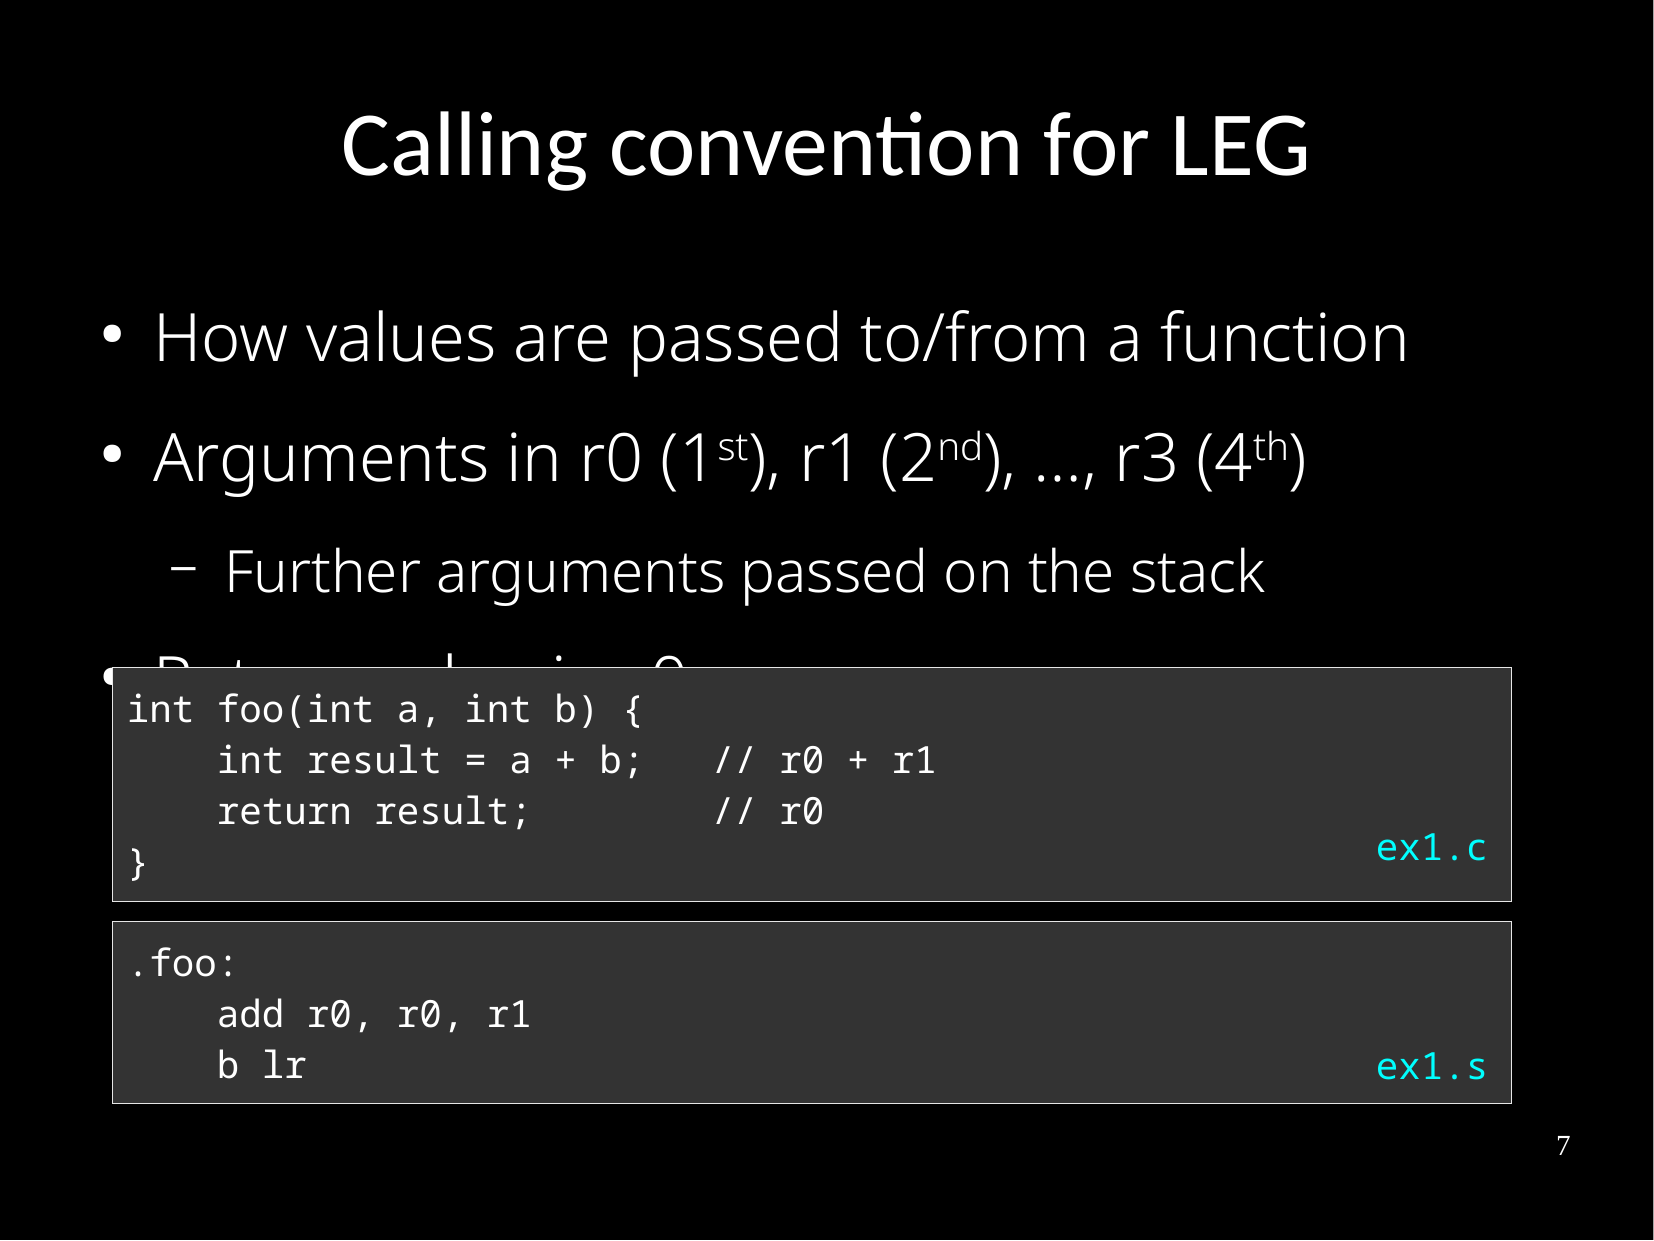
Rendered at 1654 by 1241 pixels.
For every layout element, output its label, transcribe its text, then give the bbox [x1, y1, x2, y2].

text_box int foo(int a, int b) { int result = a + b; // r0 + r1 return result; // r0 } [112, 667, 1512, 875]
text_box ex1.c [1299, 820, 1501, 865]
text_box .foo: add r0, r0, r1 b lr [112, 921, 1512, 1093]
list How values are passed to/from a function Arguments in r0 (1st), r1 (2nd), …, r3 (4th) Further arguments passed on the stack Return value in r0 [82, 290, 1571, 1010]
title Calling convention for LEG [82, 49, 1571, 257]
text_box ex1.s [1299, 1039, 1501, 1084]
